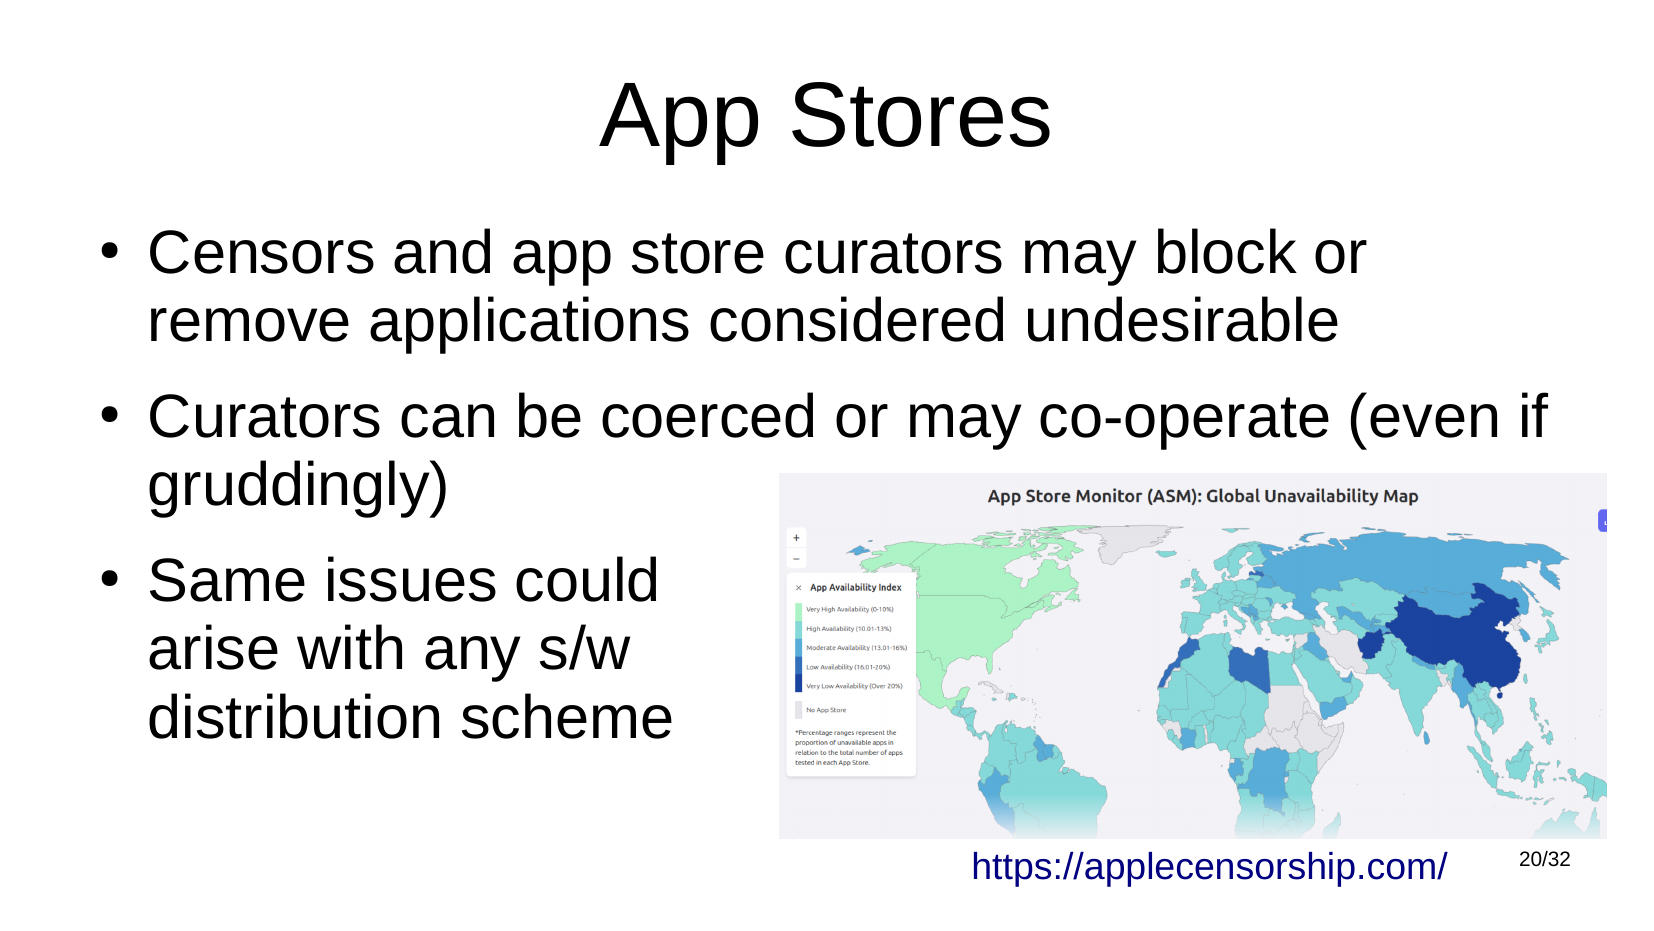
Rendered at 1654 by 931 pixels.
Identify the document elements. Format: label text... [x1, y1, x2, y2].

picture [779, 473, 1607, 839]
title App Stores [82, 37, 1571, 193]
text_box https://applecensorship.com/ [956, 838, 1464, 896]
list Censors and app store curators may block or remove applications considered undesirable Curators can be coerced or may co-operate (even if gruddingly) Same issues could arise with any s/w distribution scheme [82, 217, 1571, 758]
